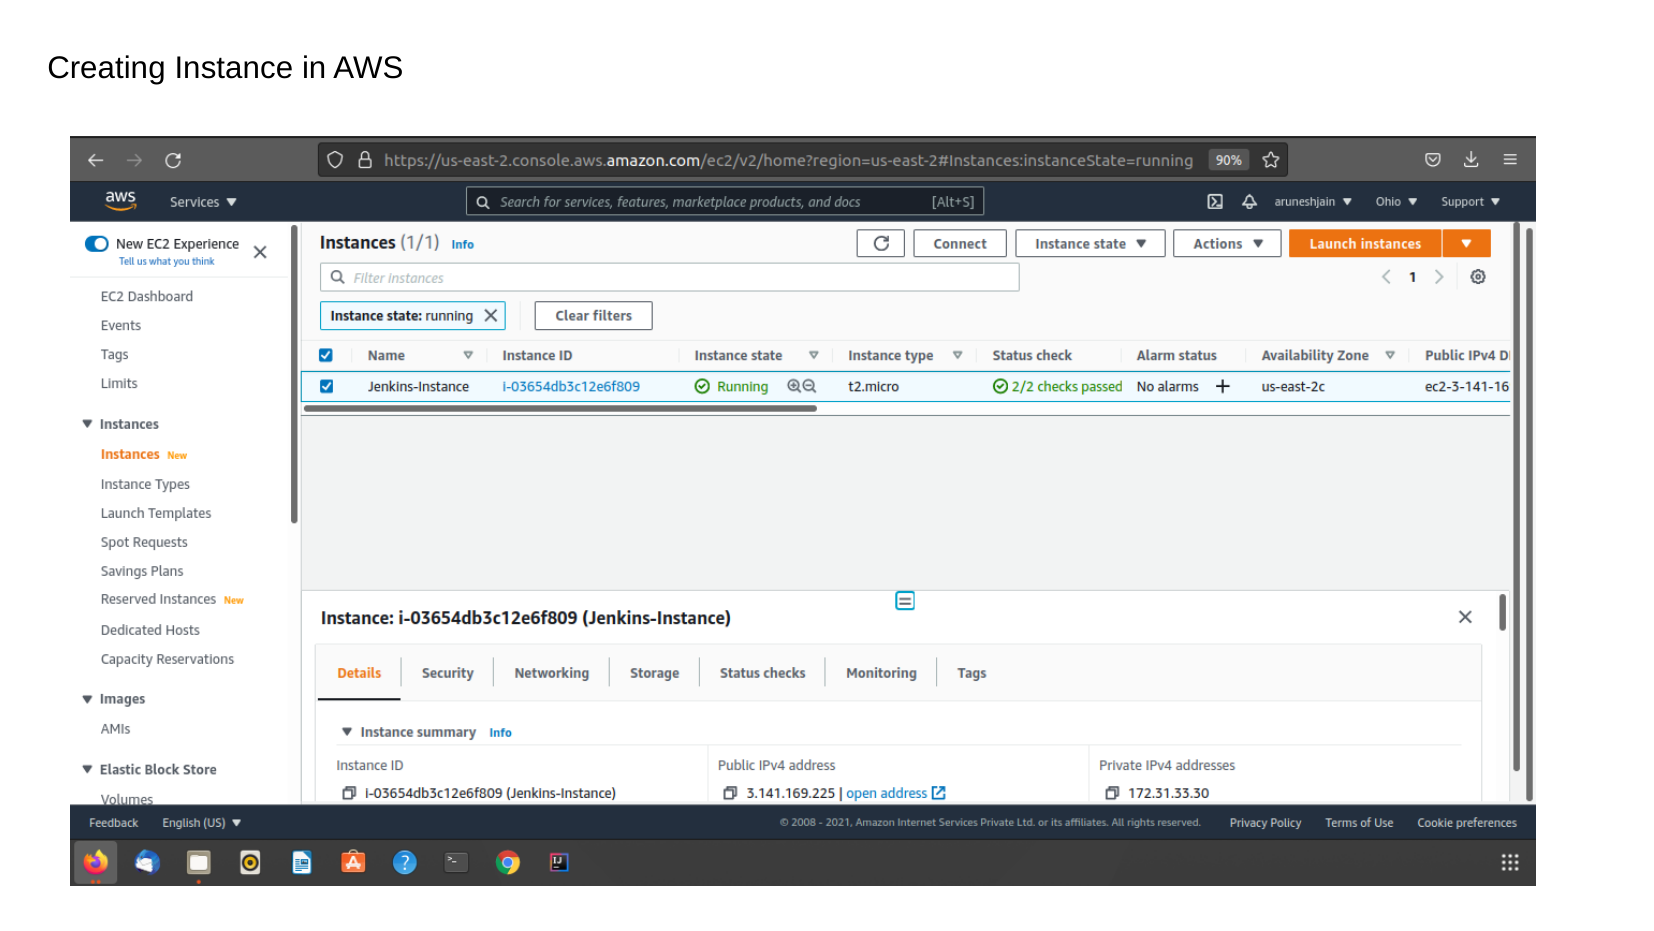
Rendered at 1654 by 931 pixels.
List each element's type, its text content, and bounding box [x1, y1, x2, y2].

picture [70, 136, 1536, 886]
title Creating Instance in AWS [47, 39, 1536, 97]
